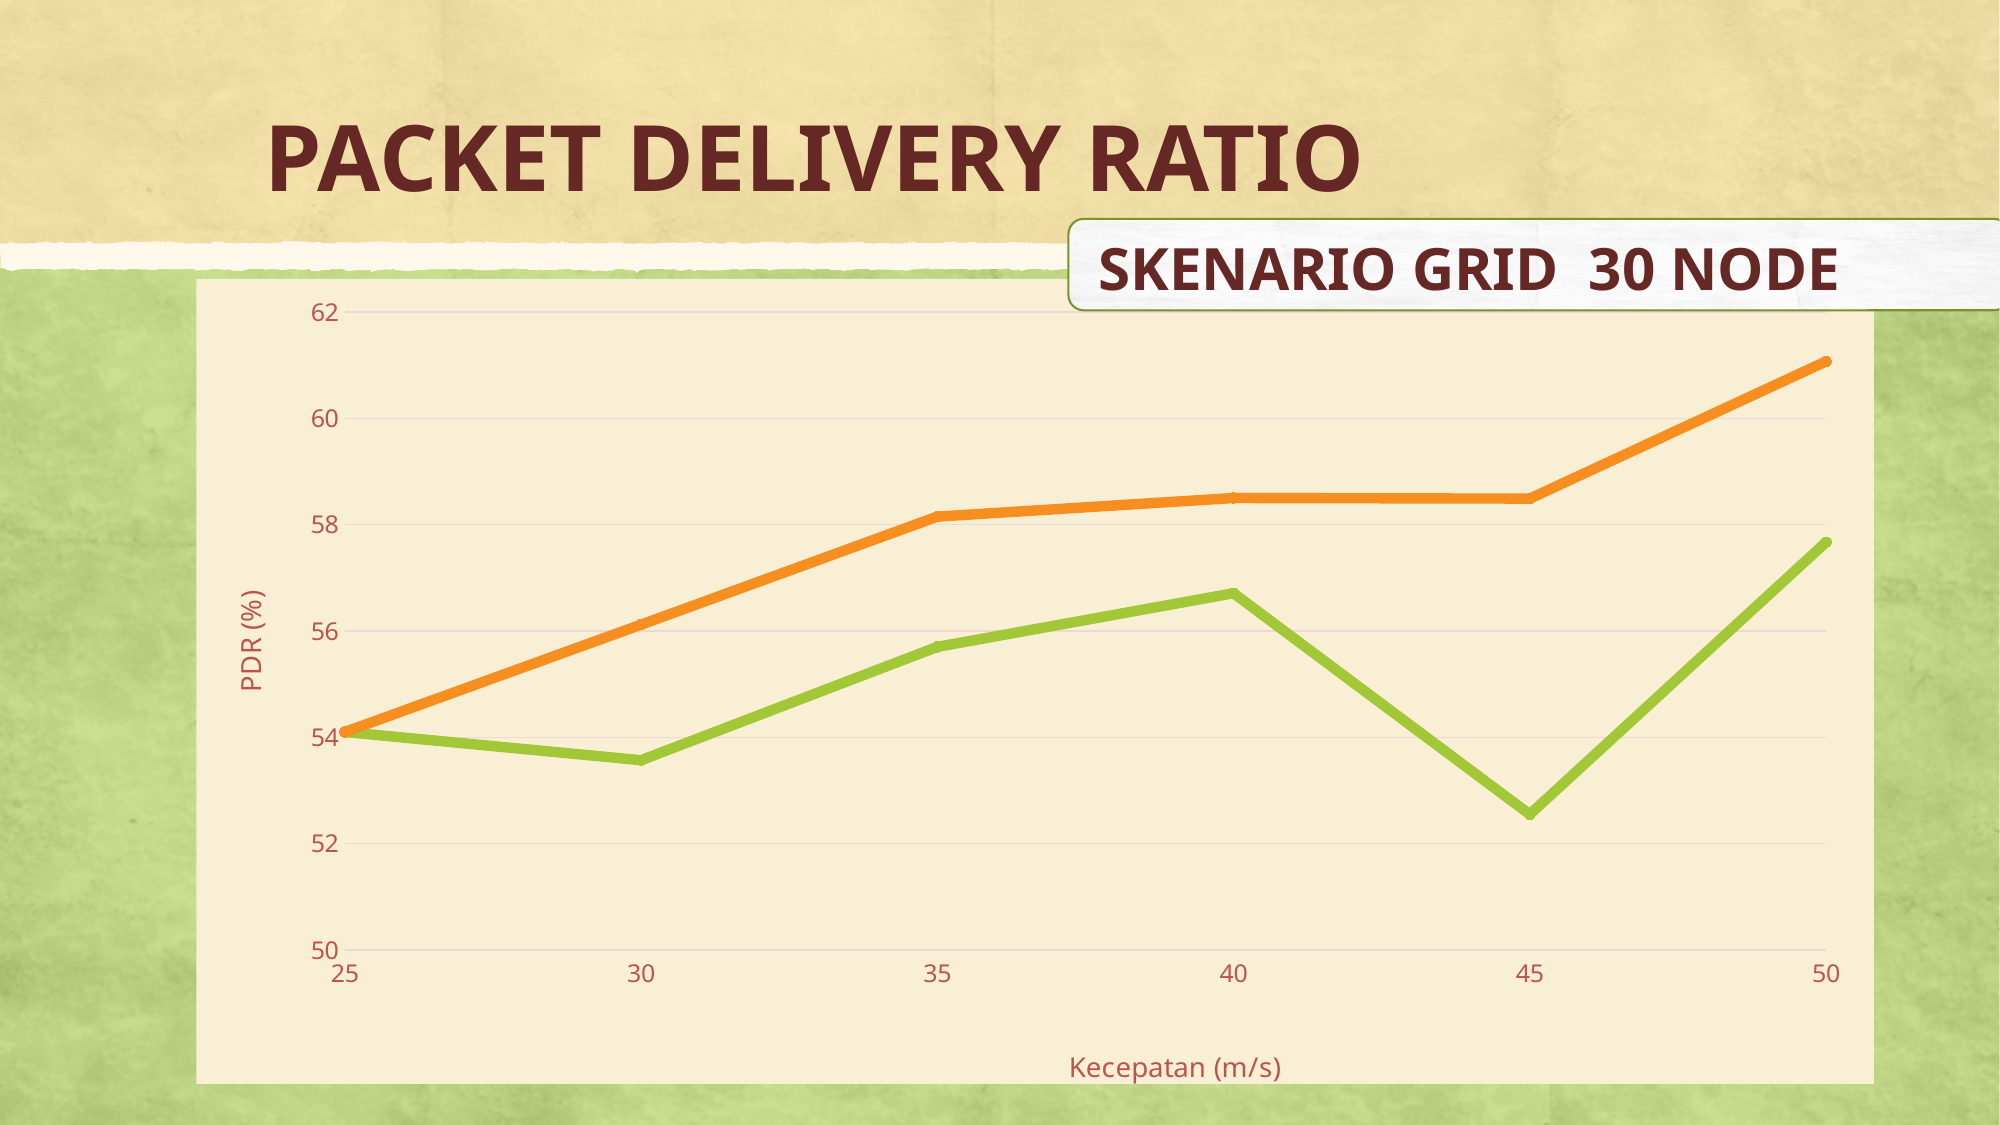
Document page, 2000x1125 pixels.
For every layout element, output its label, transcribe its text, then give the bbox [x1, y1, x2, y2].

text_box SKENARIO GRID 30 NODE [1083, 224, 1994, 310]
title PACKET DELIVERY RATIO [249, 31, 1750, 219]
chart [196, 278, 1874, 1094]
picture [0, 0, 2000, 243]
text_box [1068, 218, 2000, 311]
